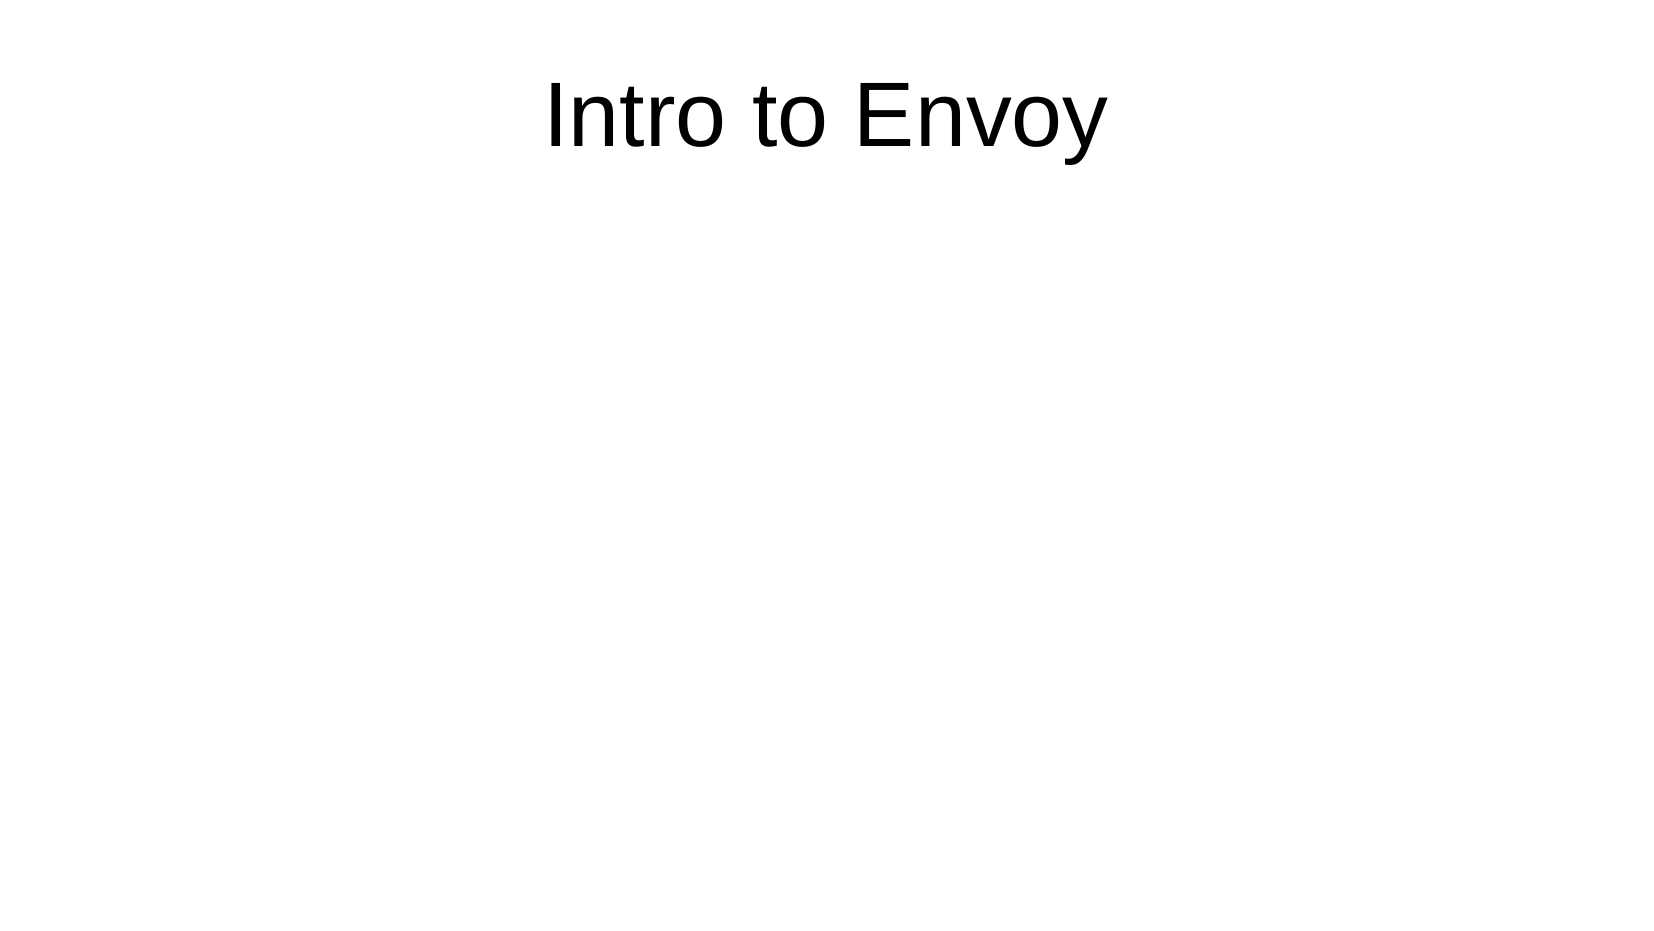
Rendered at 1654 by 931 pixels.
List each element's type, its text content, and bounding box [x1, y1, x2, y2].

title Intro to Envoy [82, 37, 1571, 193]
